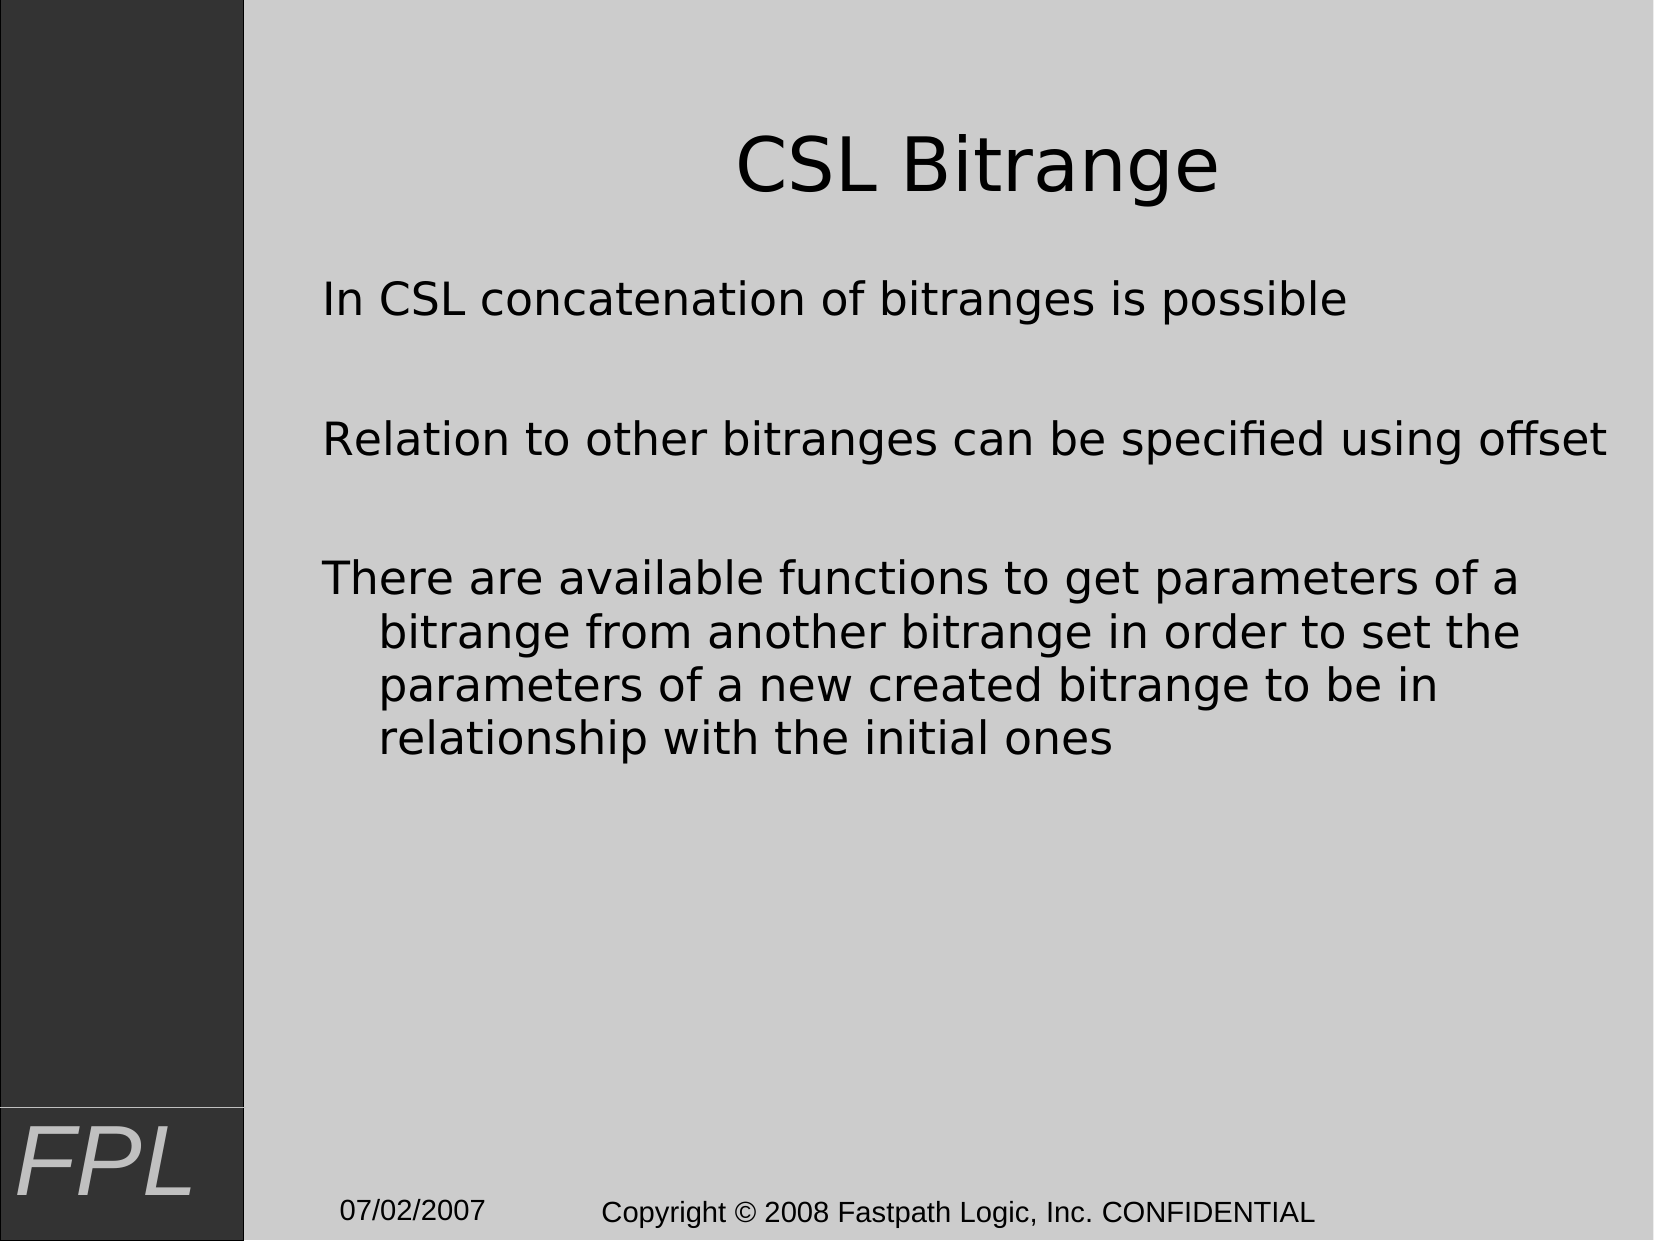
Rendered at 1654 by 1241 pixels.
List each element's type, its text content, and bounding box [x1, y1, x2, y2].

list In CSL concatenation of bitranges is possible Relation to other bitranges can be specified using offset There are available functions to get parameters of a bitrange from another bitrange in order to set the parameters of a new created bitrange to be in relationship with the initial ones [322, 272, 1635, 1179]
title CSL Bitrange [427, 57, 1530, 272]
